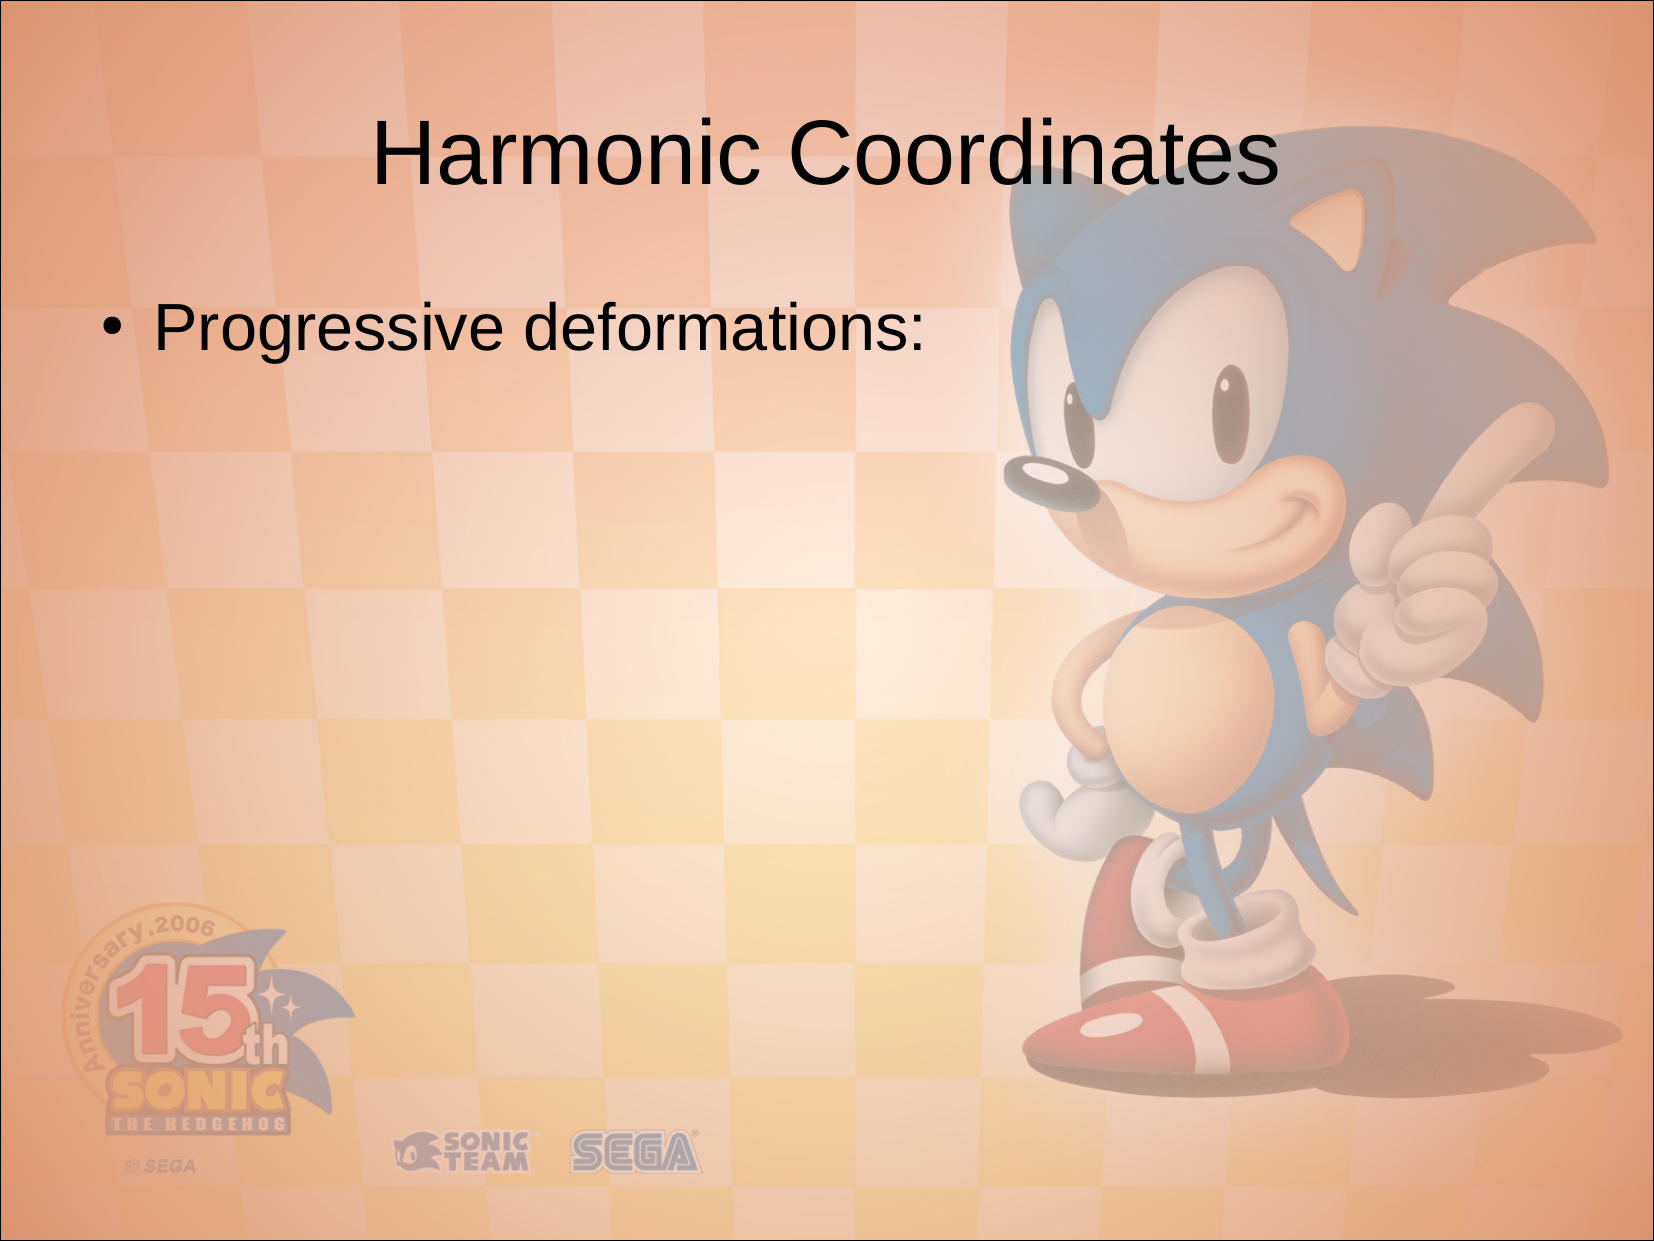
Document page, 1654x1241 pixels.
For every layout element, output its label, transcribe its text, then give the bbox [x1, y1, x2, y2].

picture [885, 413, 1597, 986]
list Progressive deformations: [82, 290, 1571, 1094]
title Harmonic Coordinates [82, 49, 1571, 257]
